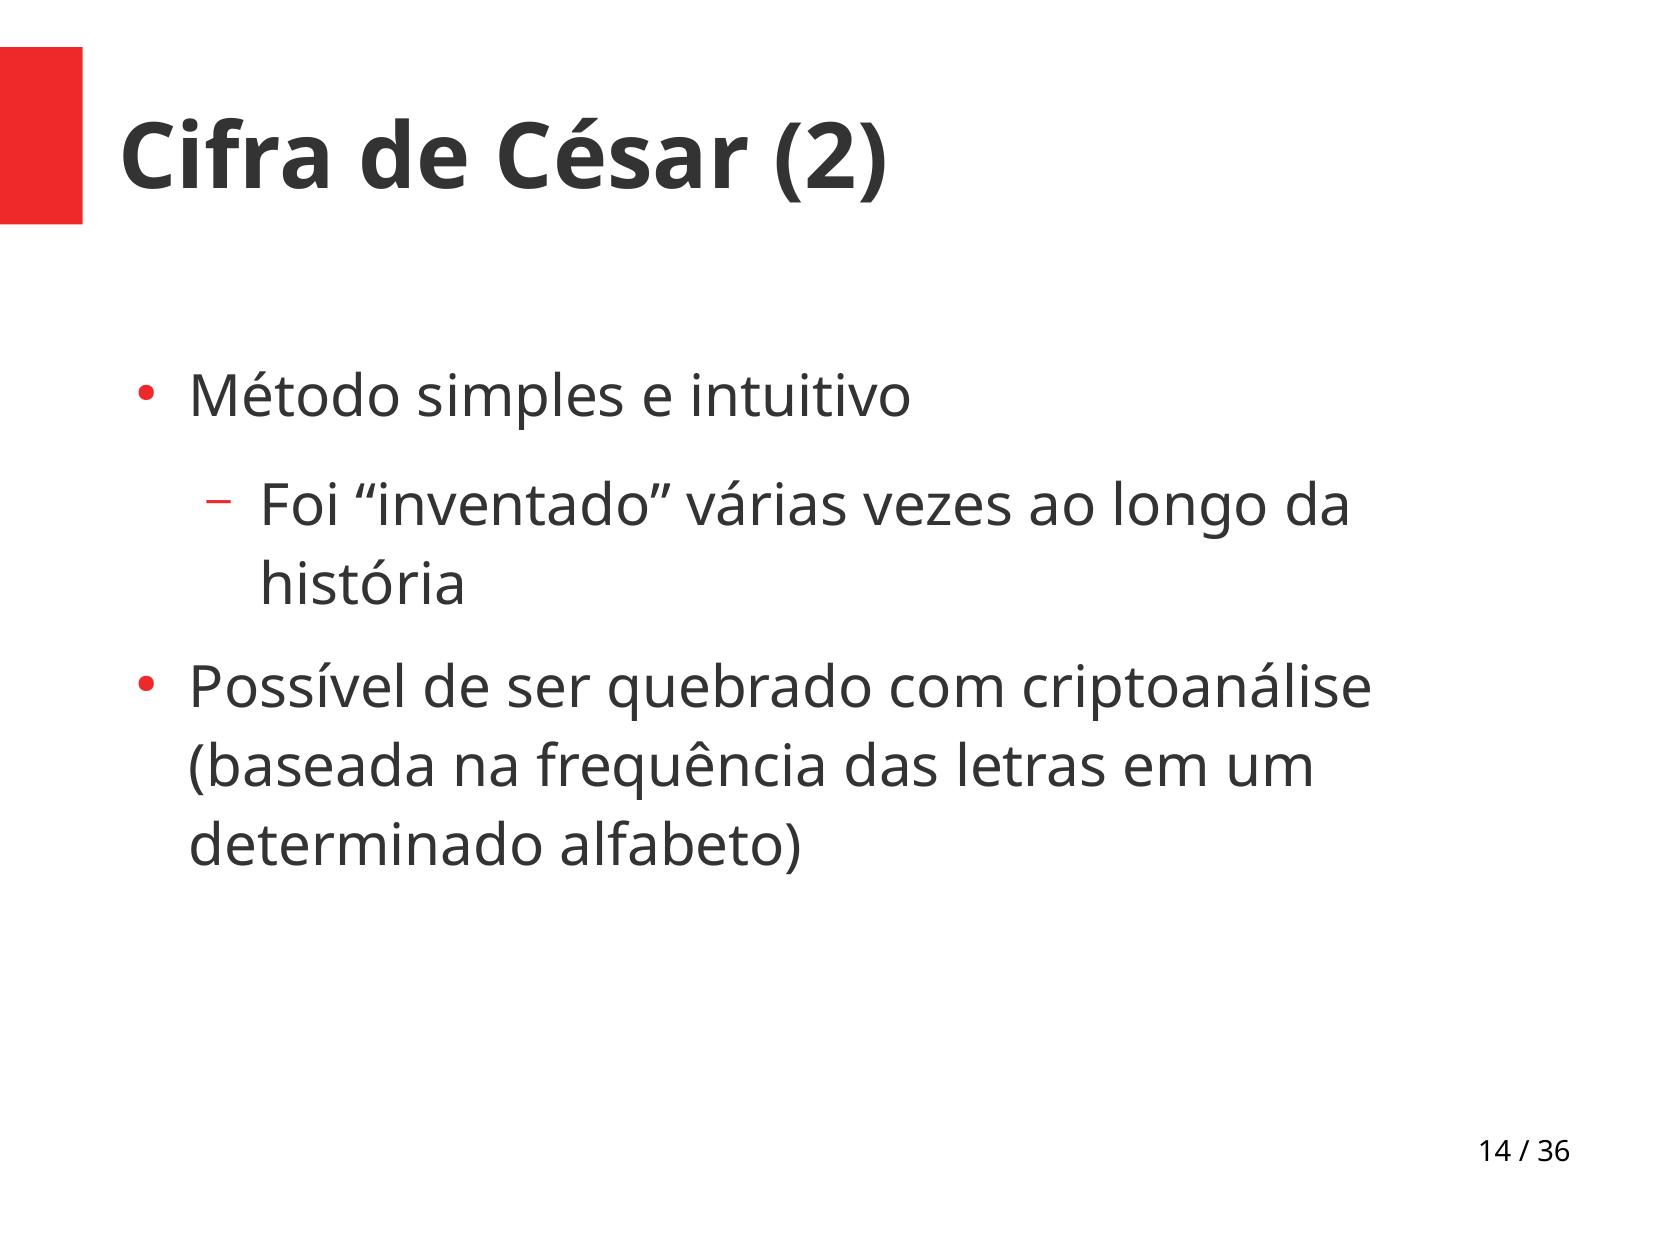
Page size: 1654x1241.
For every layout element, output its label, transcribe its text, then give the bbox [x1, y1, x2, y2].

title Cifra de César (2) [118, 49, 1571, 257]
list Método simples e intuitivo Foi “inventado” várias vezes ao longo da história Possível de ser quebrado com criptoanálise (baseada na frequência das letras em um determinado alfabeto) [118, 354, 1536, 1074]
